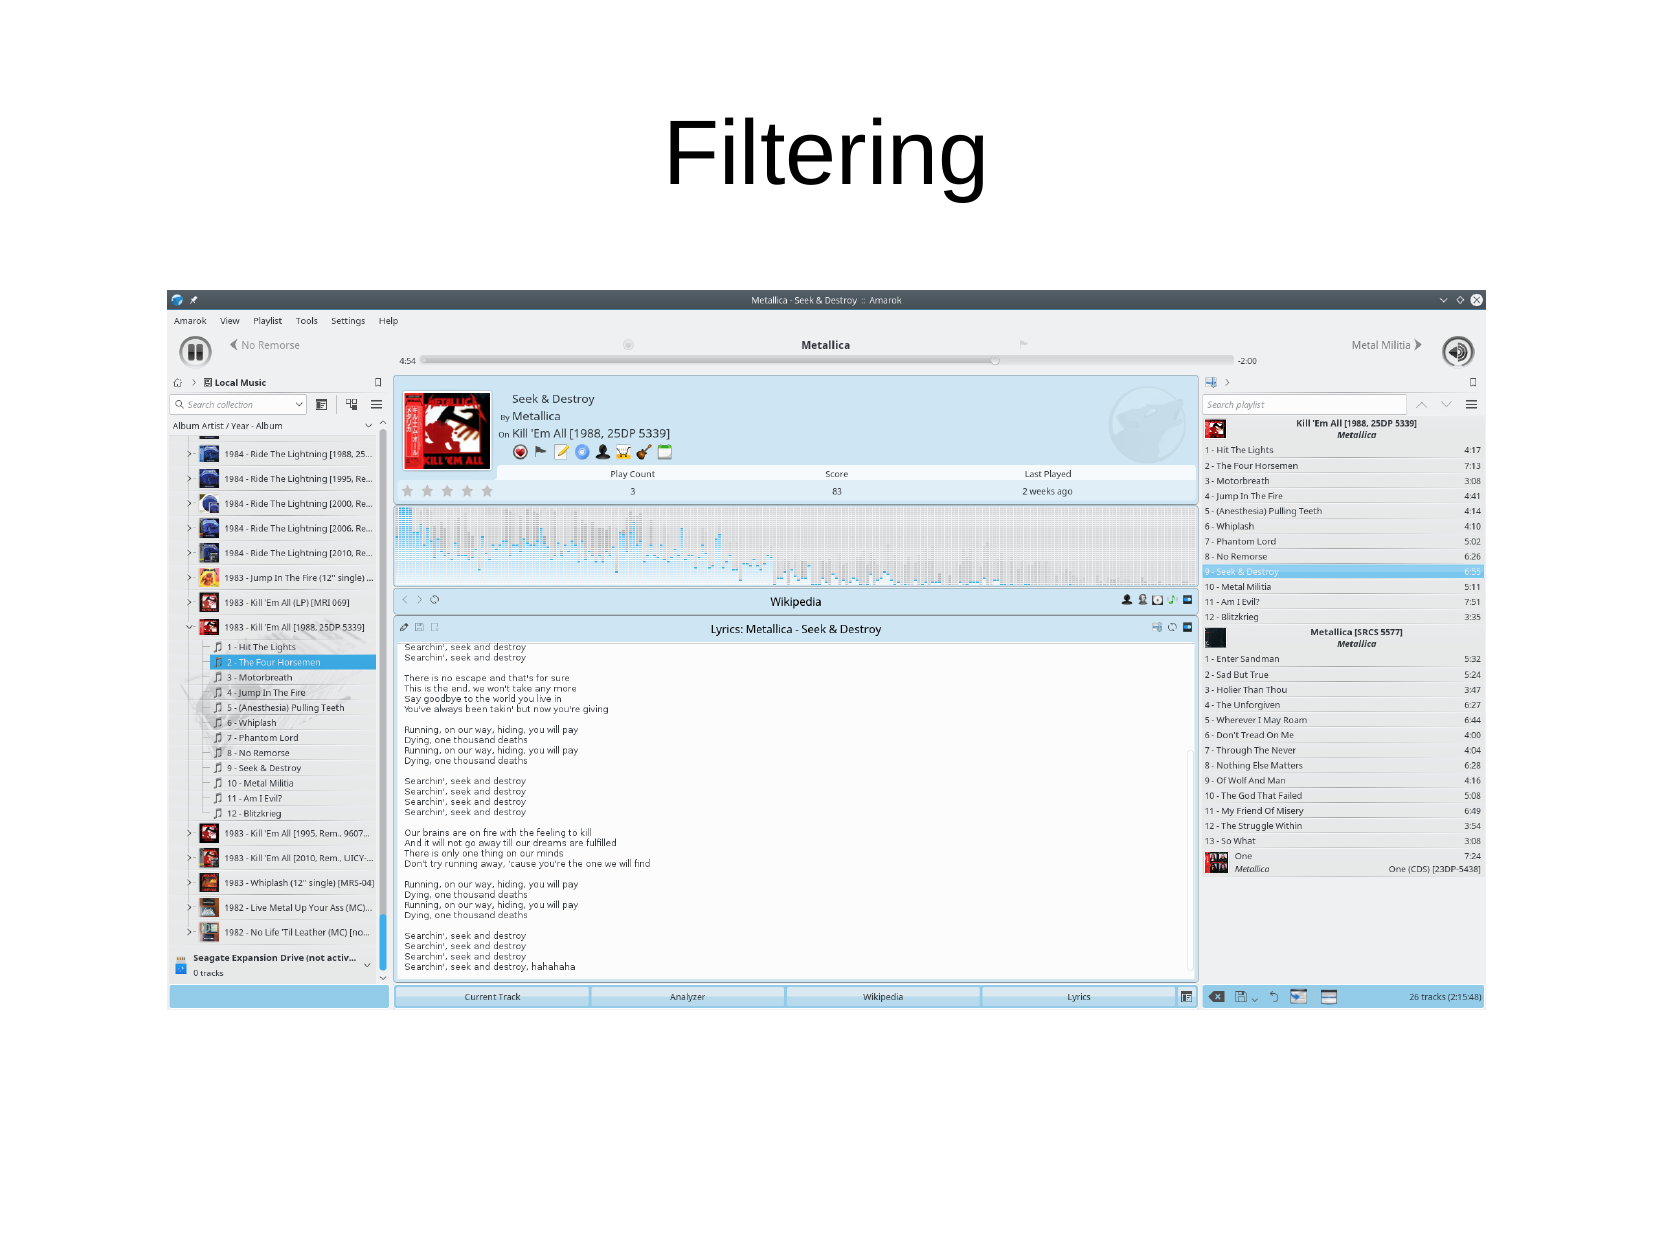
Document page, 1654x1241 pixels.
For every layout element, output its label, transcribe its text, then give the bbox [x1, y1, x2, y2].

title Filtering [82, 49, 1571, 257]
picture [167, 290, 1486, 1010]
